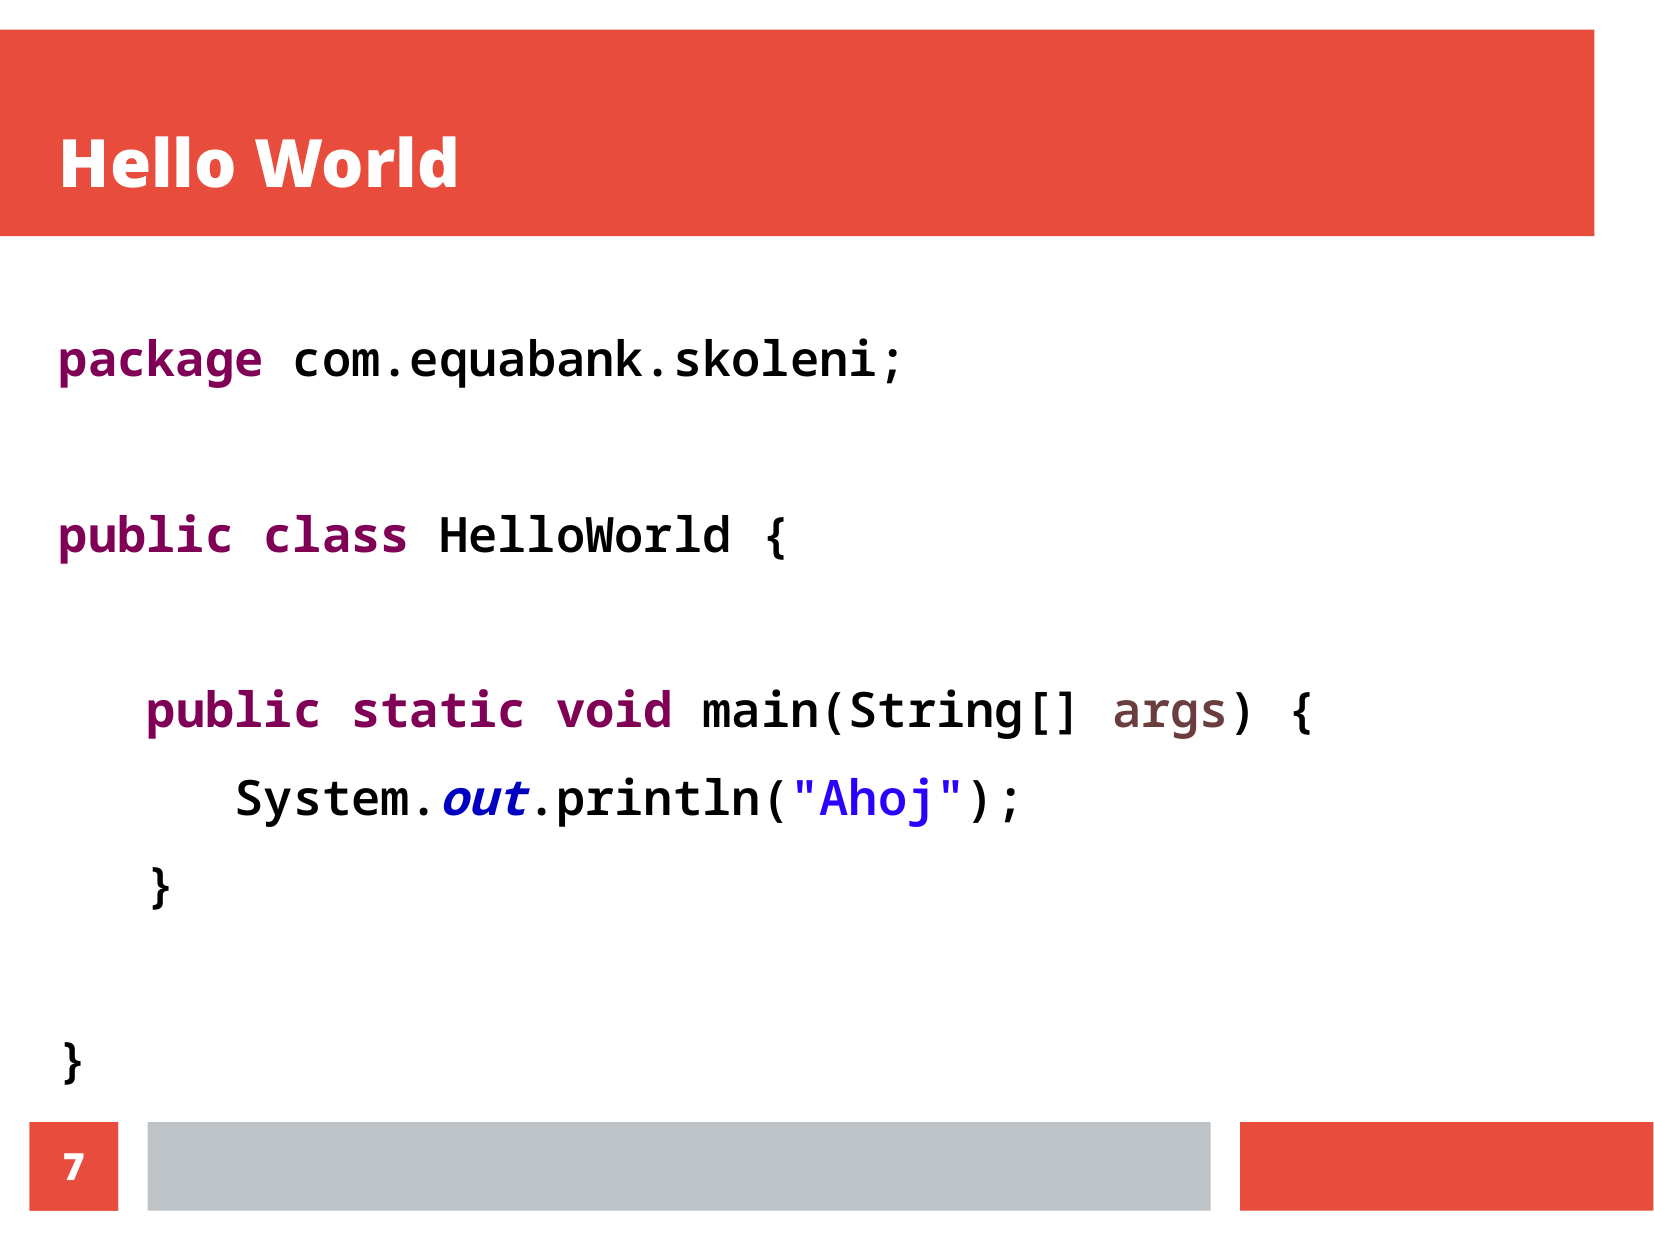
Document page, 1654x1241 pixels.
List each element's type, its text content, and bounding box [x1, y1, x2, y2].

title Hello World [59, 59, 1595, 207]
list package com.equabank.skoleni; public class HelloWorld { public static void main(String[] args) { System.out.println("Ahoj"); } } [59, 324, 1565, 1093]
